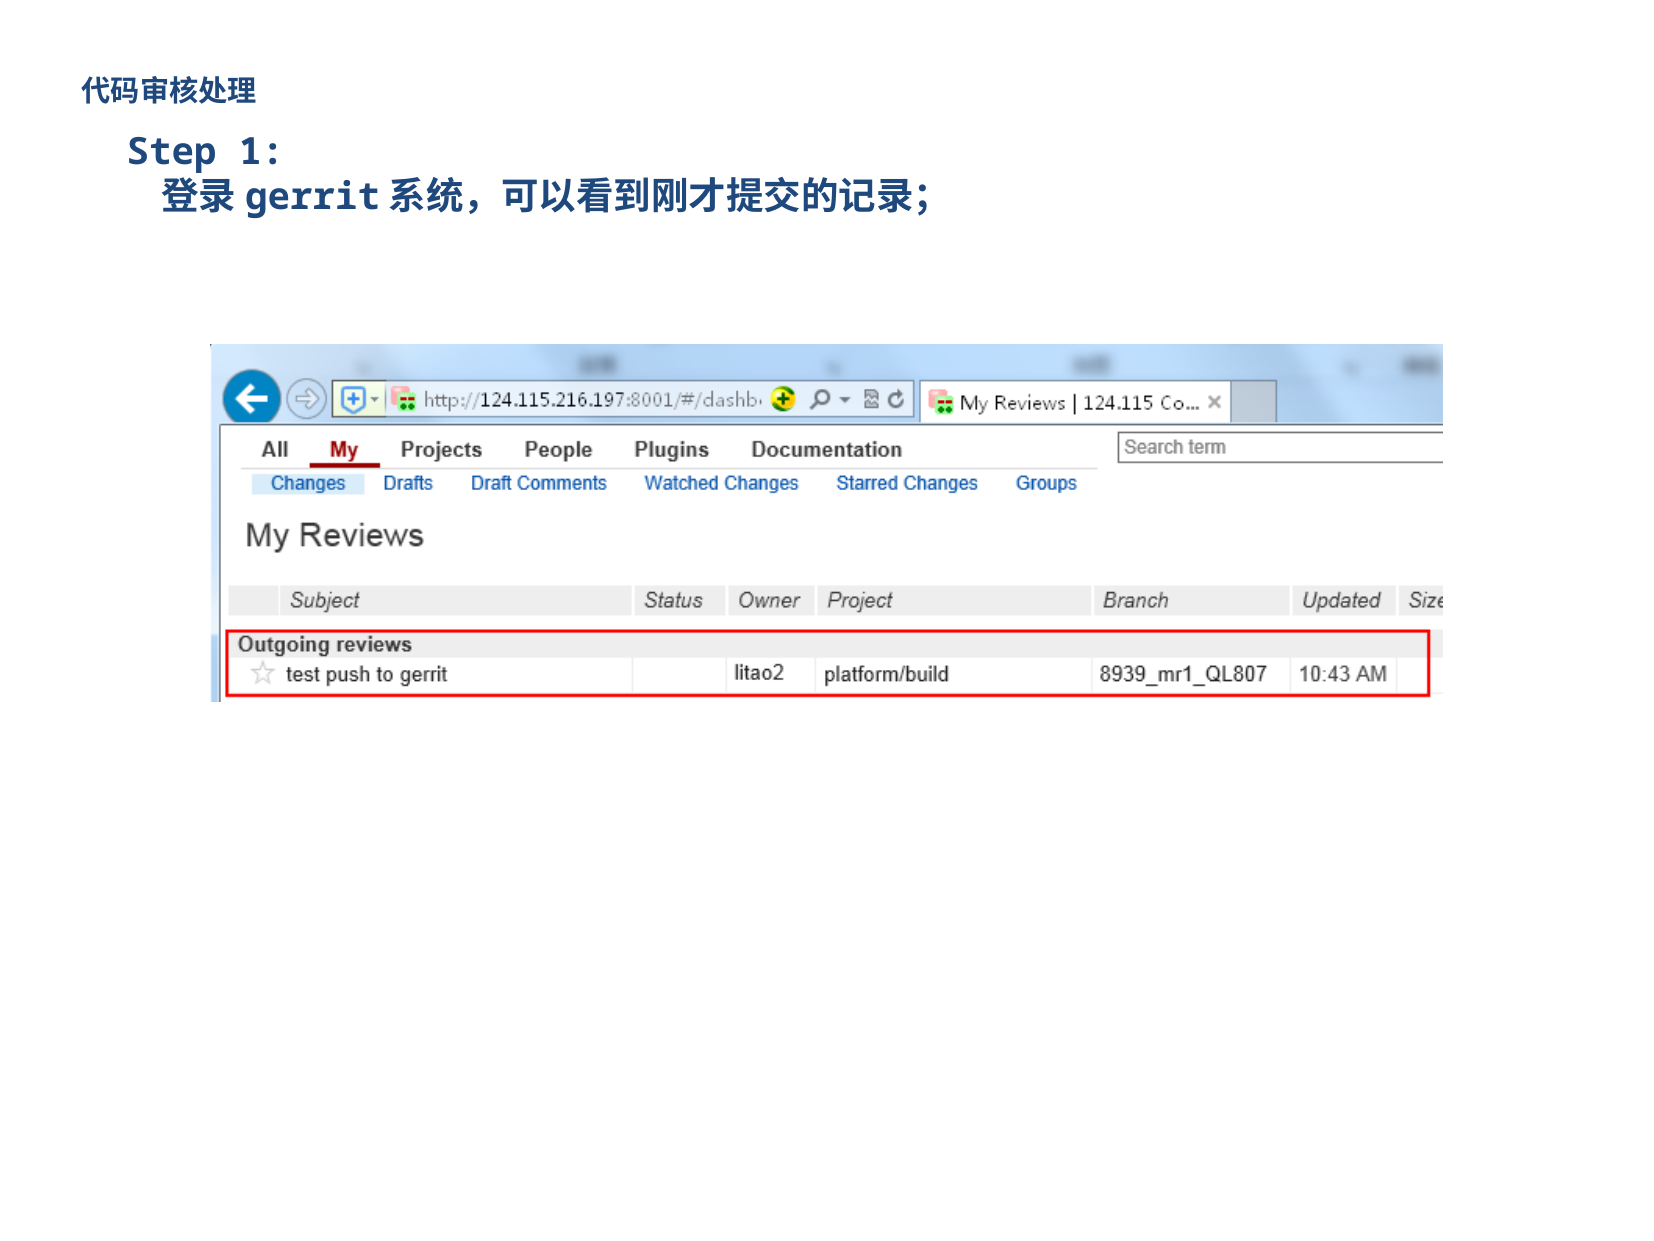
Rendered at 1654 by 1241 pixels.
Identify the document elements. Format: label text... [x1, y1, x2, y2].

text_box 代码审核处理 [66, 65, 1365, 120]
picture [210, 344, 1443, 702]
text_box Step 1: 登录gerrit系统，可以看到刚才提交的记录； [111, 120, 1410, 820]
